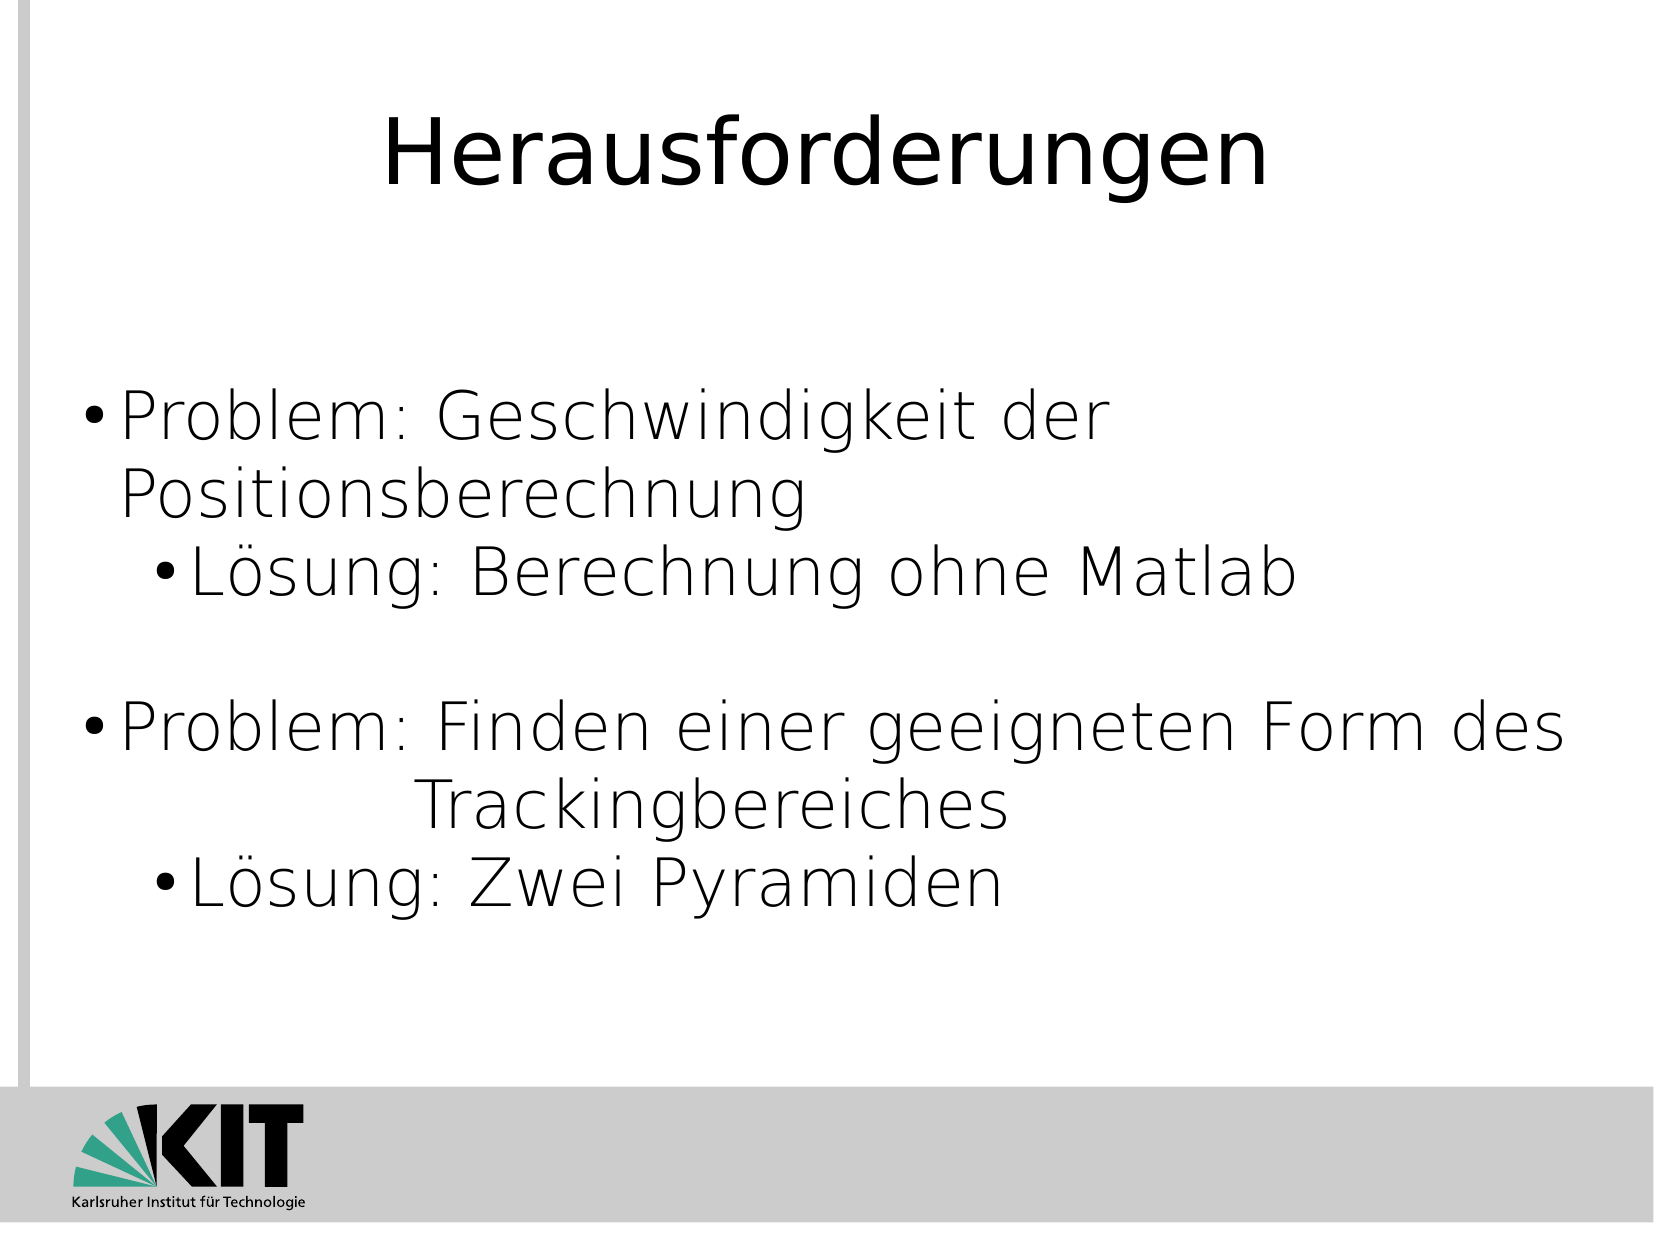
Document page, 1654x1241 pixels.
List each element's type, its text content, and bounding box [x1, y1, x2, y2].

picture [70, 1098, 308, 1217]
text_box [0, 1086, 1654, 1223]
subtitle Problem: Geschwindigkeit der Positionsberechnung Lösung: Berechnung ohne Matlab Problem: Finden einer geeigneten Form des Trackingbereiches Lösung: Zwei Pyramiden [82, 290, 1571, 1010]
title Herausforderungen [82, 49, 1571, 257]
